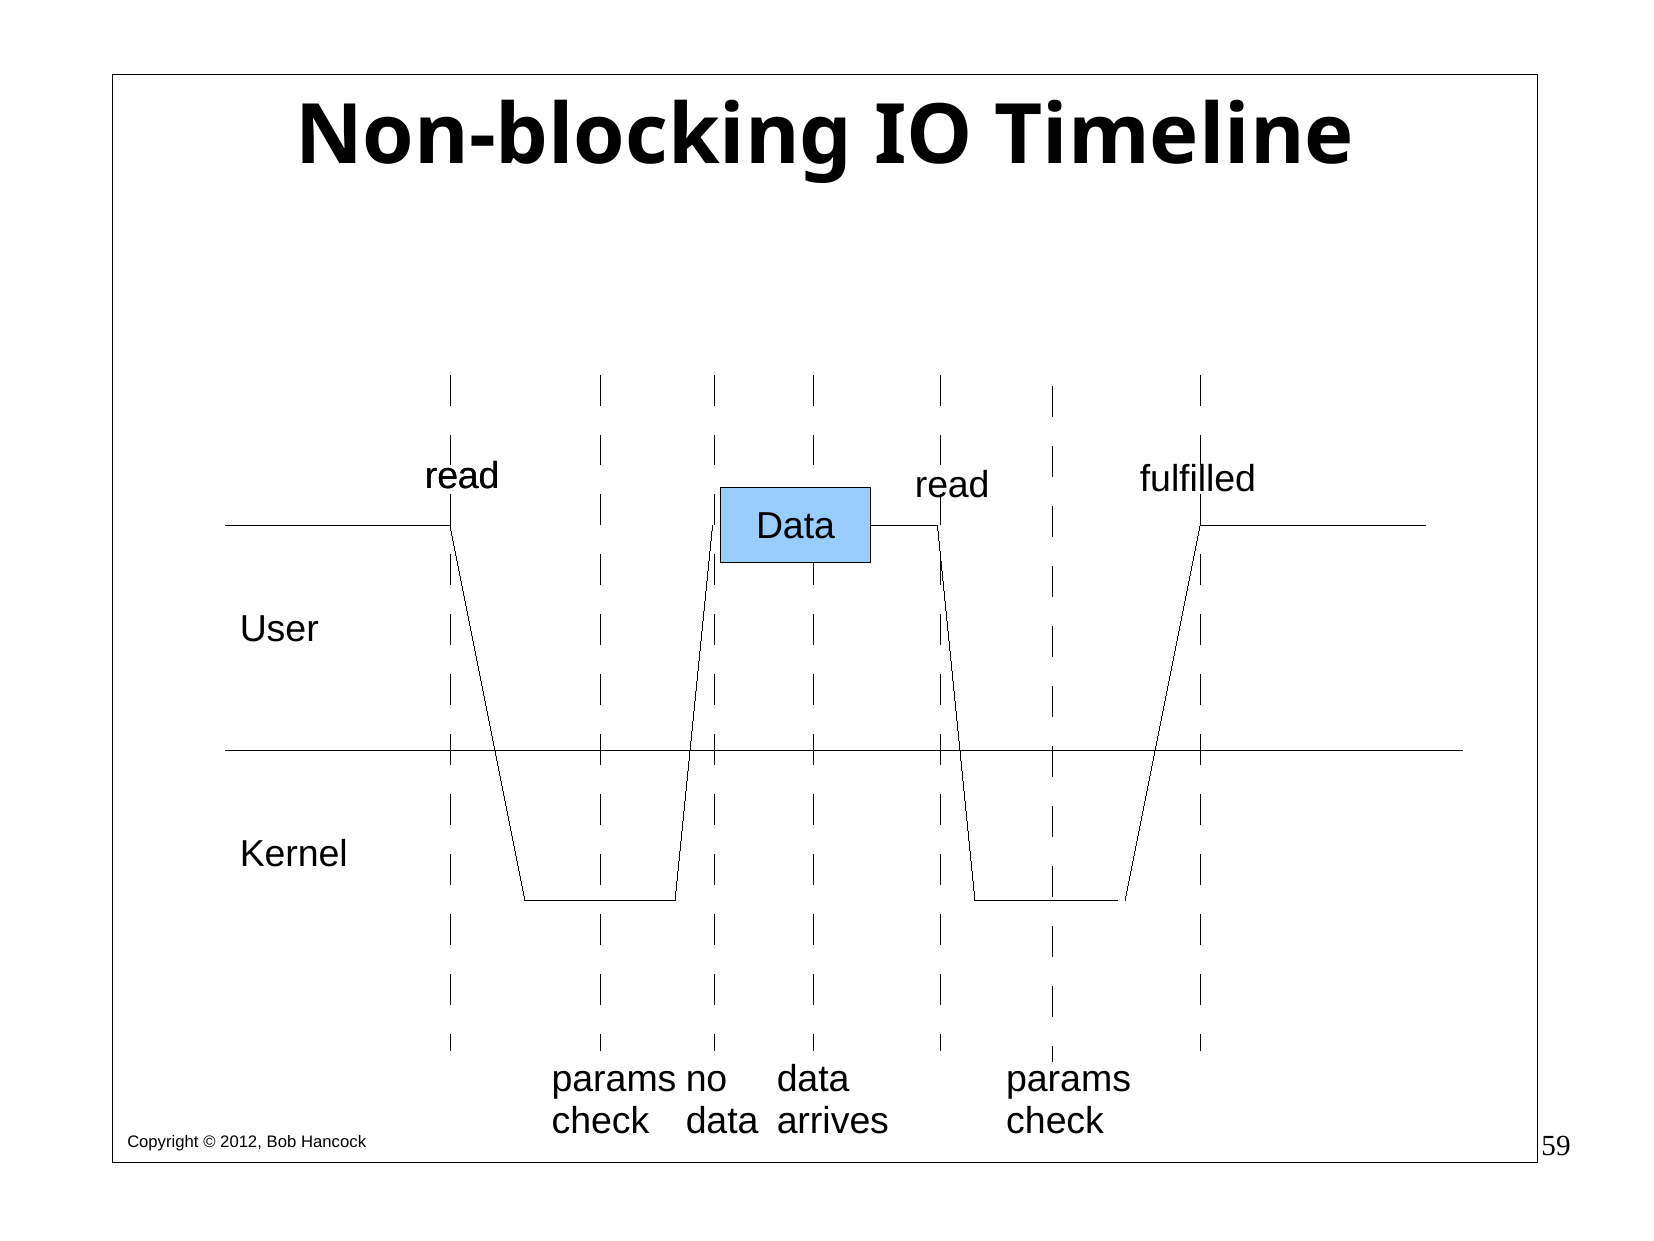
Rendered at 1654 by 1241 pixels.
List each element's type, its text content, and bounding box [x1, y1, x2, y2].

text_box Copyright © 2012, Bob Hancock [112, 1125, 382, 1159]
title Non-blocking IO Timeline [112, 75, 1538, 188]
text_box params check [536, 1050, 671, 1149]
text_box Data [720, 487, 871, 563]
text_box read [900, 456, 1005, 514]
text_box fulfilled [1125, 450, 1271, 507]
text_box data arrives [800, 1050, 913, 1149]
text_box Kernel [225, 825, 363, 882]
text_box read [410, 447, 515, 505]
text_box params check [991, 1050, 1148, 1149]
text_box User [225, 600, 334, 657]
text_box no data [671, 1050, 800, 1149]
